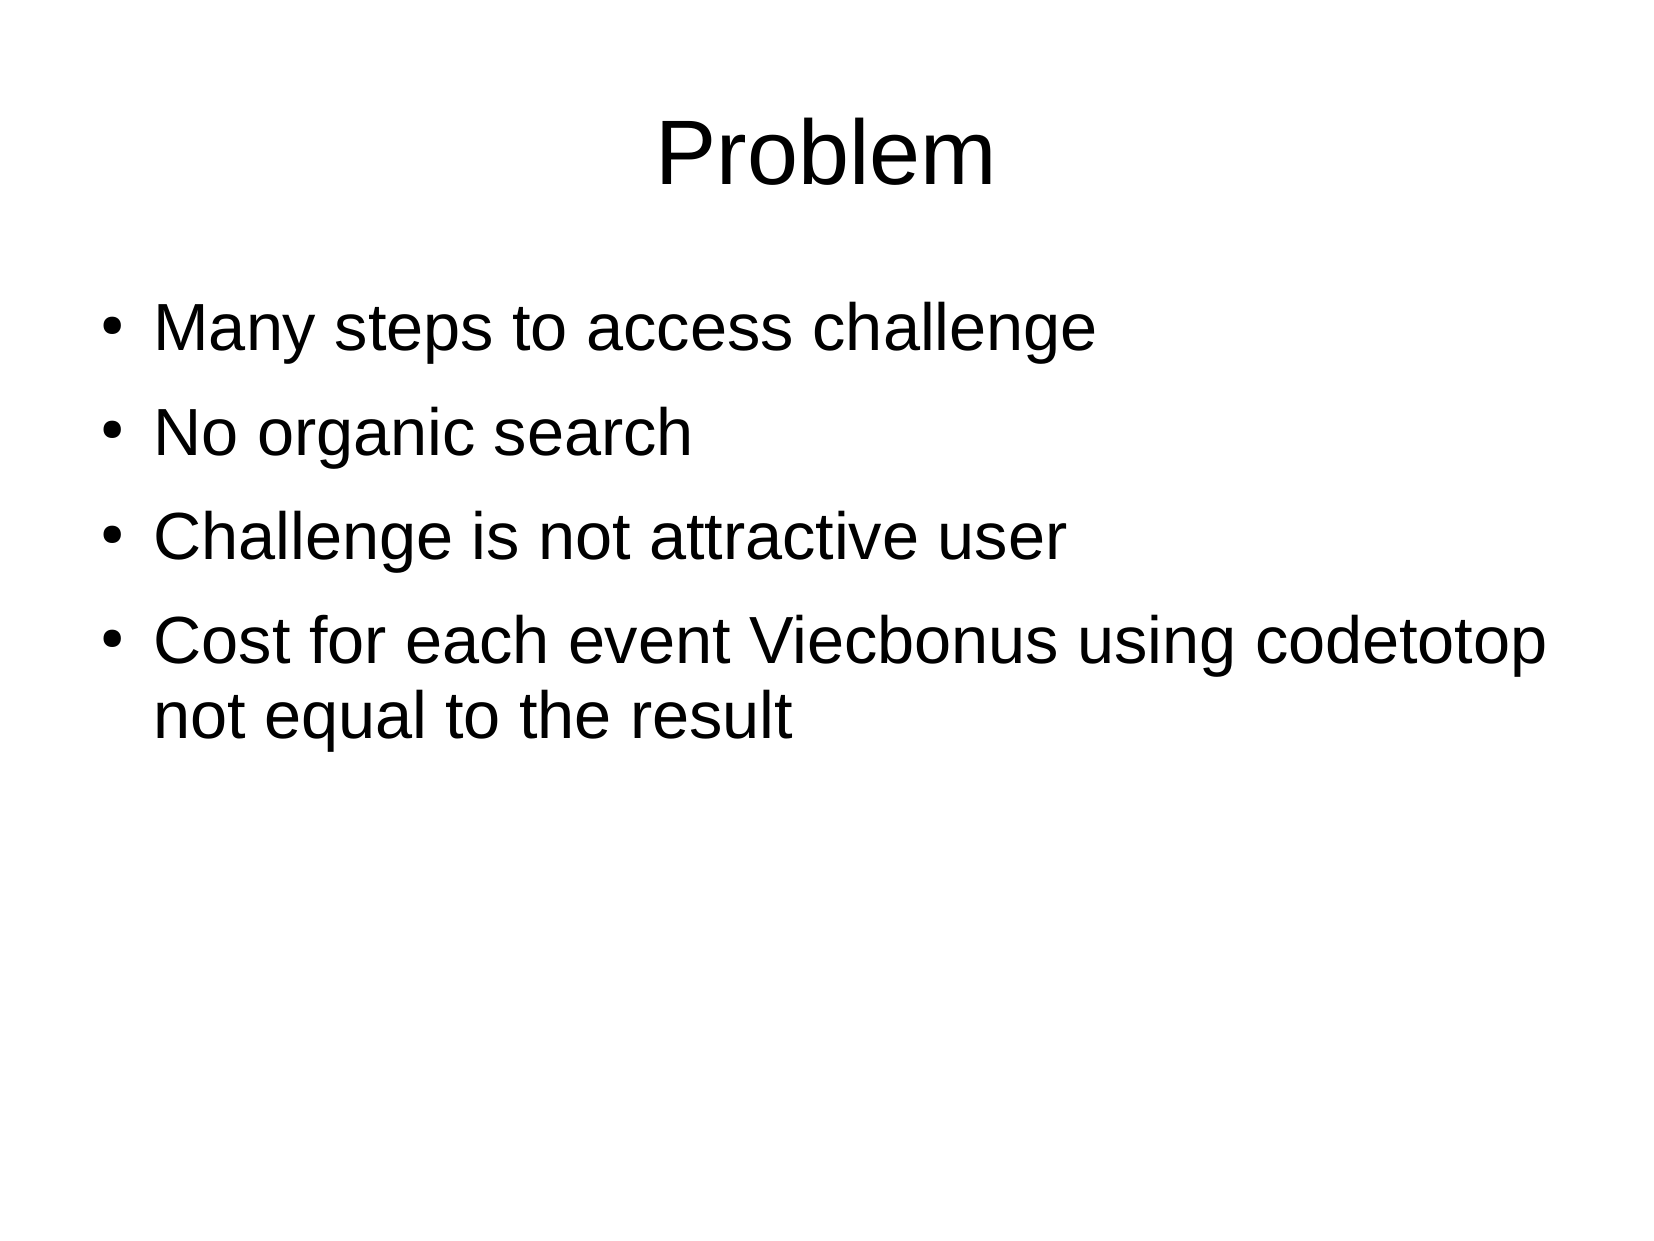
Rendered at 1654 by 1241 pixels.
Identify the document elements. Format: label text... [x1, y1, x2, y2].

list Many steps to access challenge No organic search Challenge is not attractive user Cost for each event Viecbonus using codetotop not equal to the result [82, 290, 1571, 1010]
title Problem [82, 49, 1571, 257]
